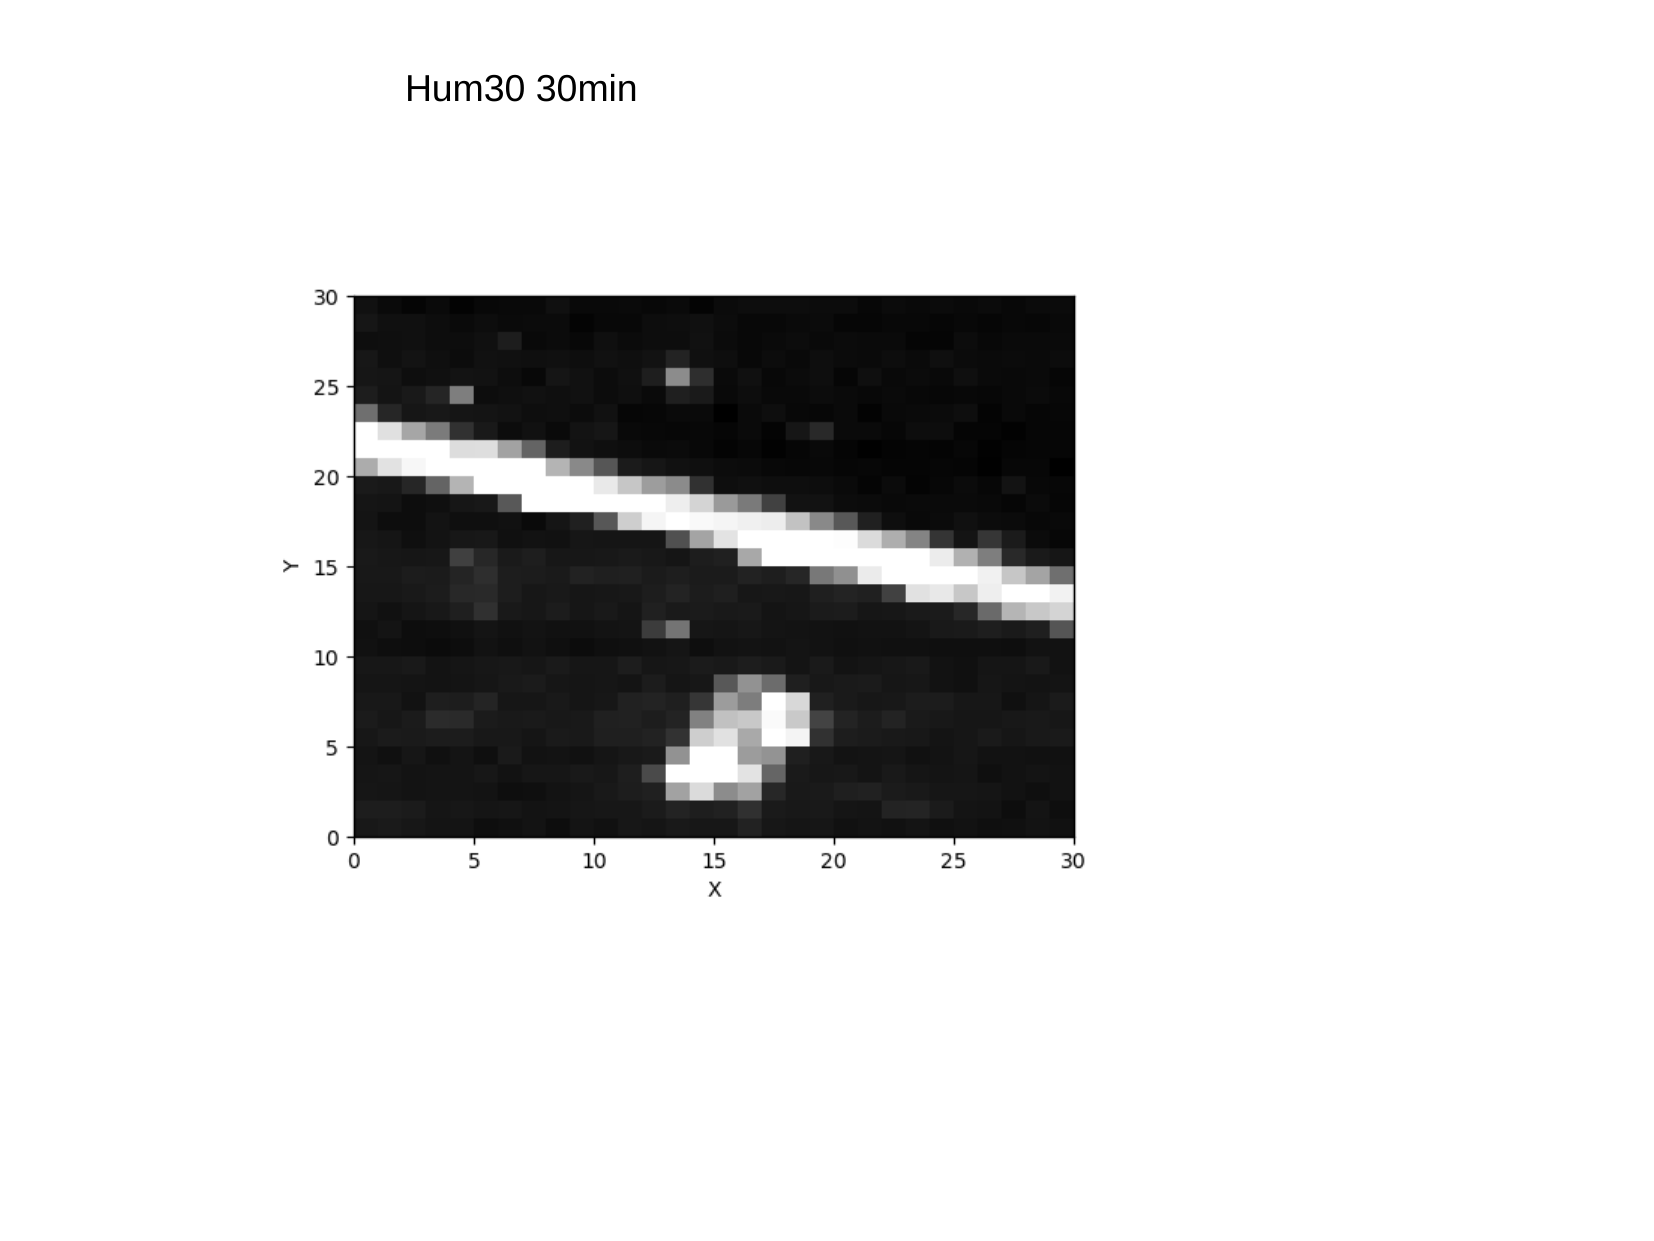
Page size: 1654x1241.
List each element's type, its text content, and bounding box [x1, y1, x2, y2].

picture [210, 224, 1170, 945]
text_box Hum30 30min [390, 60, 653, 117]
